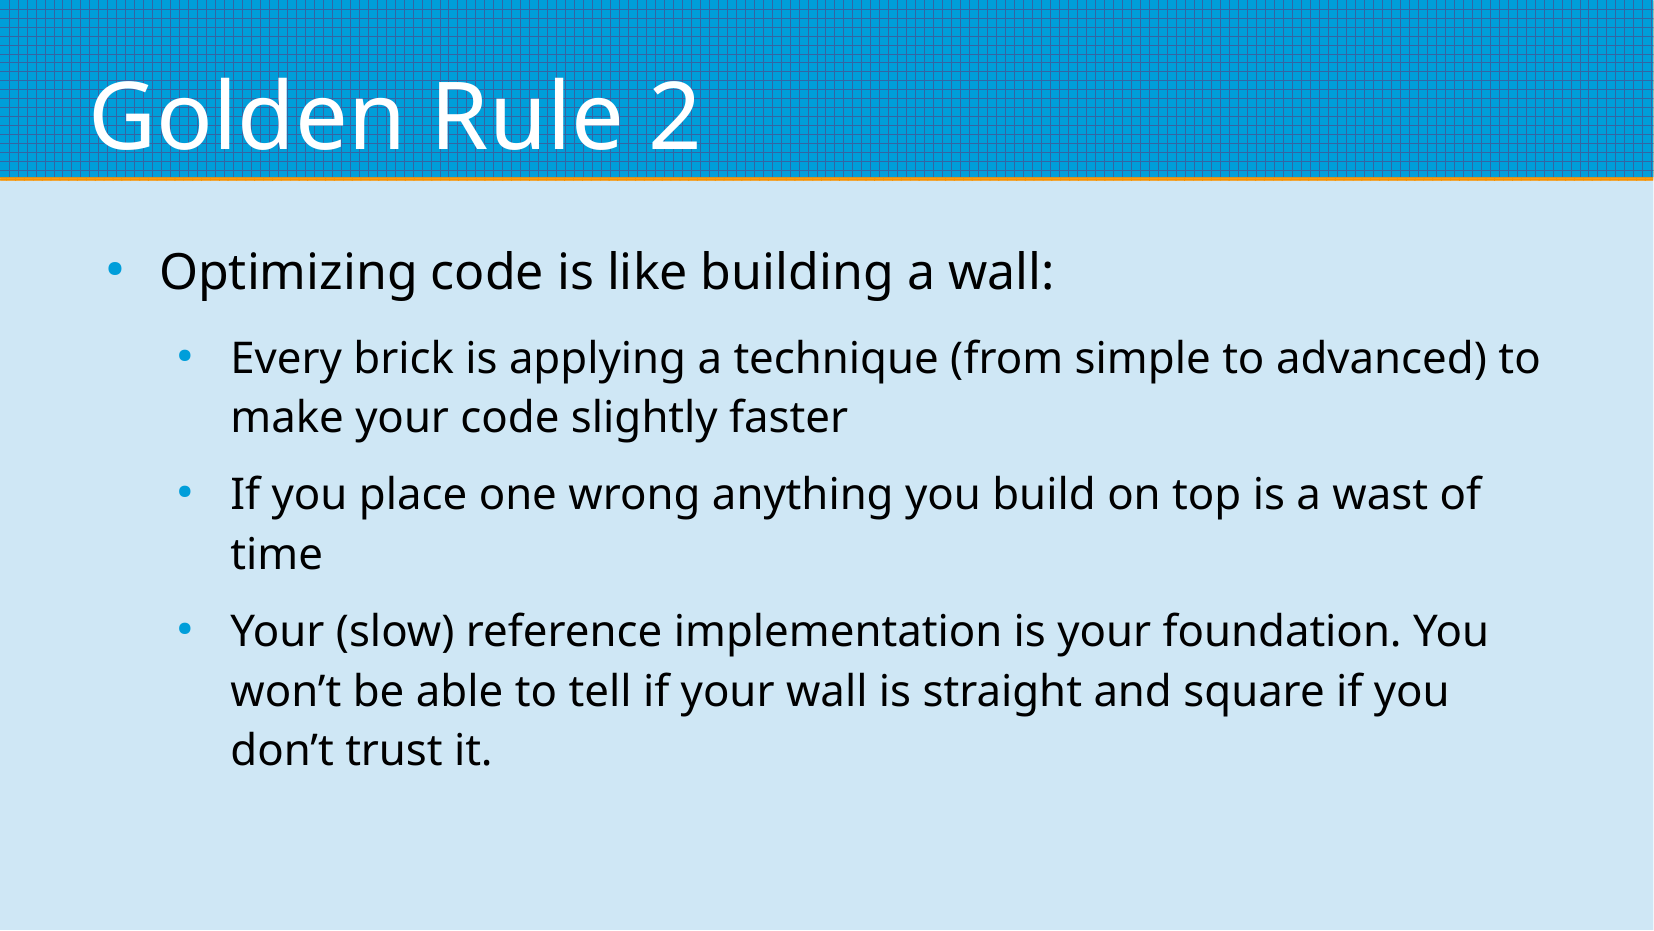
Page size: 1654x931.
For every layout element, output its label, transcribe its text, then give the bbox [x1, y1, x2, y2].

list Optimizing code is like building a wall: Every brick is applying a technique (from simple to advanced) to make your code slightly faster If you place one wrong anything you build on top is a wast of time Your (slow) reference implementation is your foundation. You won’t be able to tell if your wall is straight and square if you don’t trust it. [88, 236, 1565, 813]
title Golden Rule 2 [88, 14, 1565, 178]
